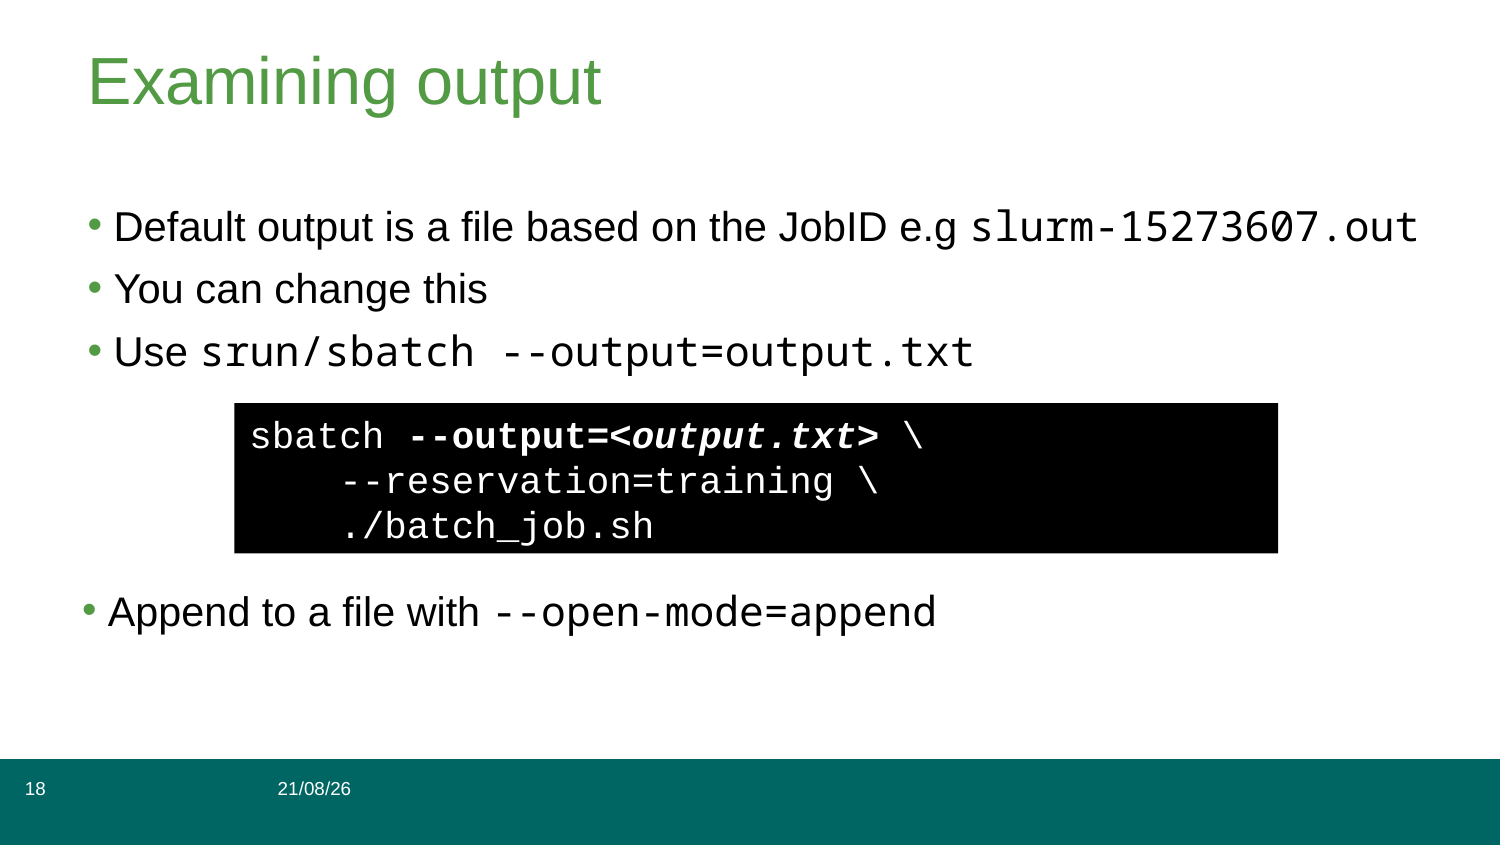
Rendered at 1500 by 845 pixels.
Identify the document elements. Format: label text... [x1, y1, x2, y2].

list Default output is a file based on the JobID e.g slurm-15273607.out You can change this Use srun/sbatch --output=output.txt [87, 199, 1461, 477]
text_box <number> [24, 776, 76, 799]
title Examining output [87, 37, 1426, 132]
list Append to a file with --open-mode=append [82, 585, 1456, 736]
text_box 05/05/18 [277, 776, 553, 799]
text_box sbatch --output=<output.txt> \ --reservation=training \ ./batch_job.sh [234, 403, 1279, 554]
